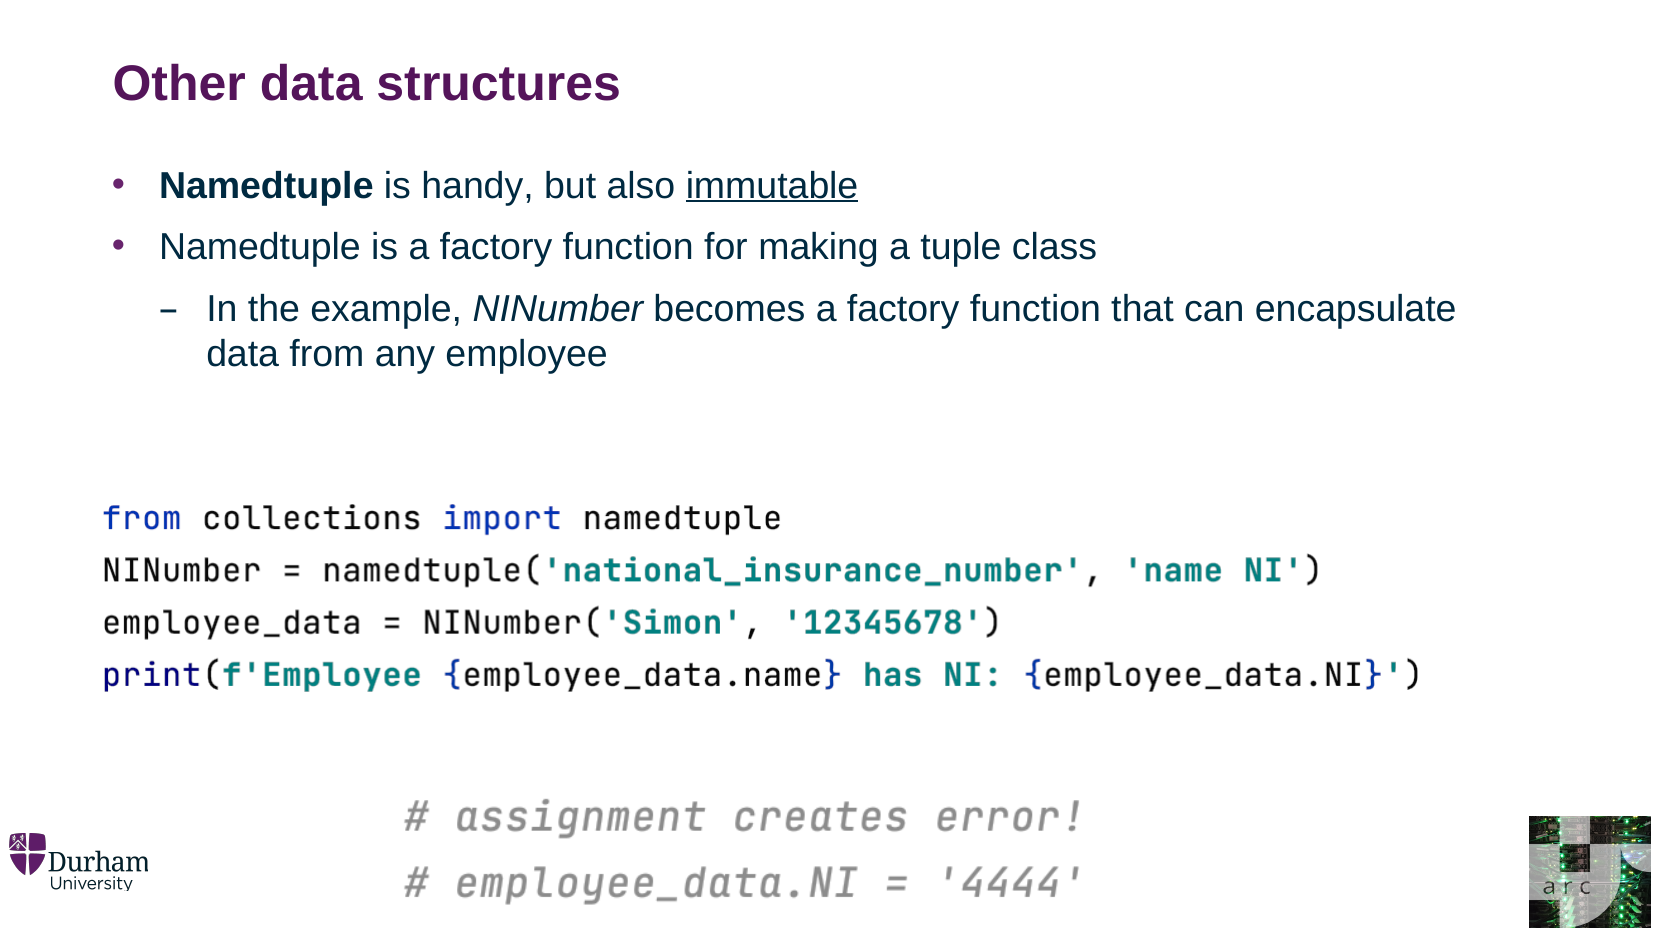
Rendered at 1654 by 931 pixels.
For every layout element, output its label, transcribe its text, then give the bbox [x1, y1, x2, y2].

picture [9, 833, 148, 891]
picture [389, 785, 1160, 920]
text_box Namedtuple is handy, but also immutable Namedtuple is a factory function for making a tuple class In the example, NINumber becomes a factory function that can encapsulate data from any employee [111, 160, 1520, 512]
picture [92, 499, 1428, 708]
text_box Other data structures [112, 50, 1542, 206]
picture [1529, 816, 1651, 928]
